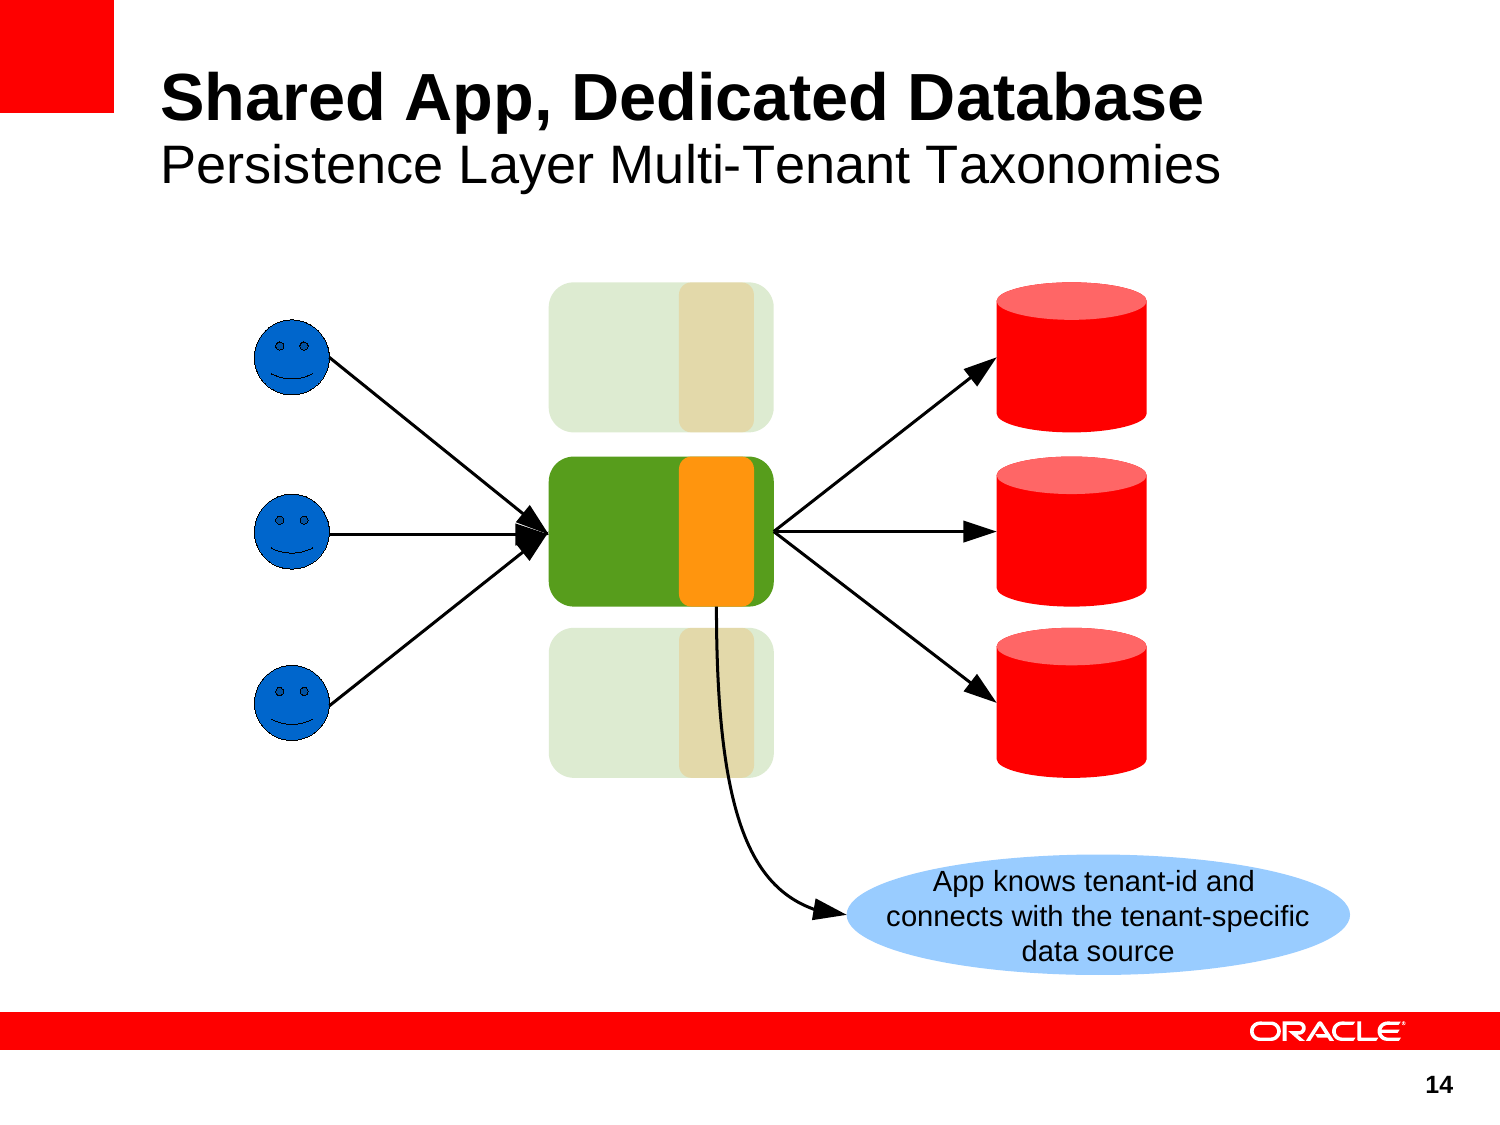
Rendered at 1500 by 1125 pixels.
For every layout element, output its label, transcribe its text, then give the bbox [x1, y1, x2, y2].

text_box [254, 665, 330, 741]
text_box [719, 627, 774, 778]
title Shared App, Dedicated Database Persistence Layer Multi-Tenant Taxonomies [145, 49, 1390, 205]
text_box [254, 494, 330, 570]
text_box [548, 282, 774, 433]
text_box [996, 302, 1147, 433]
text_box [254, 319, 330, 395]
text_box App knows tenant-id and connects with the tenant-specific data source [846, 854, 1351, 976]
text_box [996, 648, 1147, 778]
text_box [996, 477, 1147, 607]
picture [0, 0, 114, 113]
text_box [548, 456, 774, 607]
picture [0, 1012, 1500, 1050]
text_box [548, 627, 726, 778]
